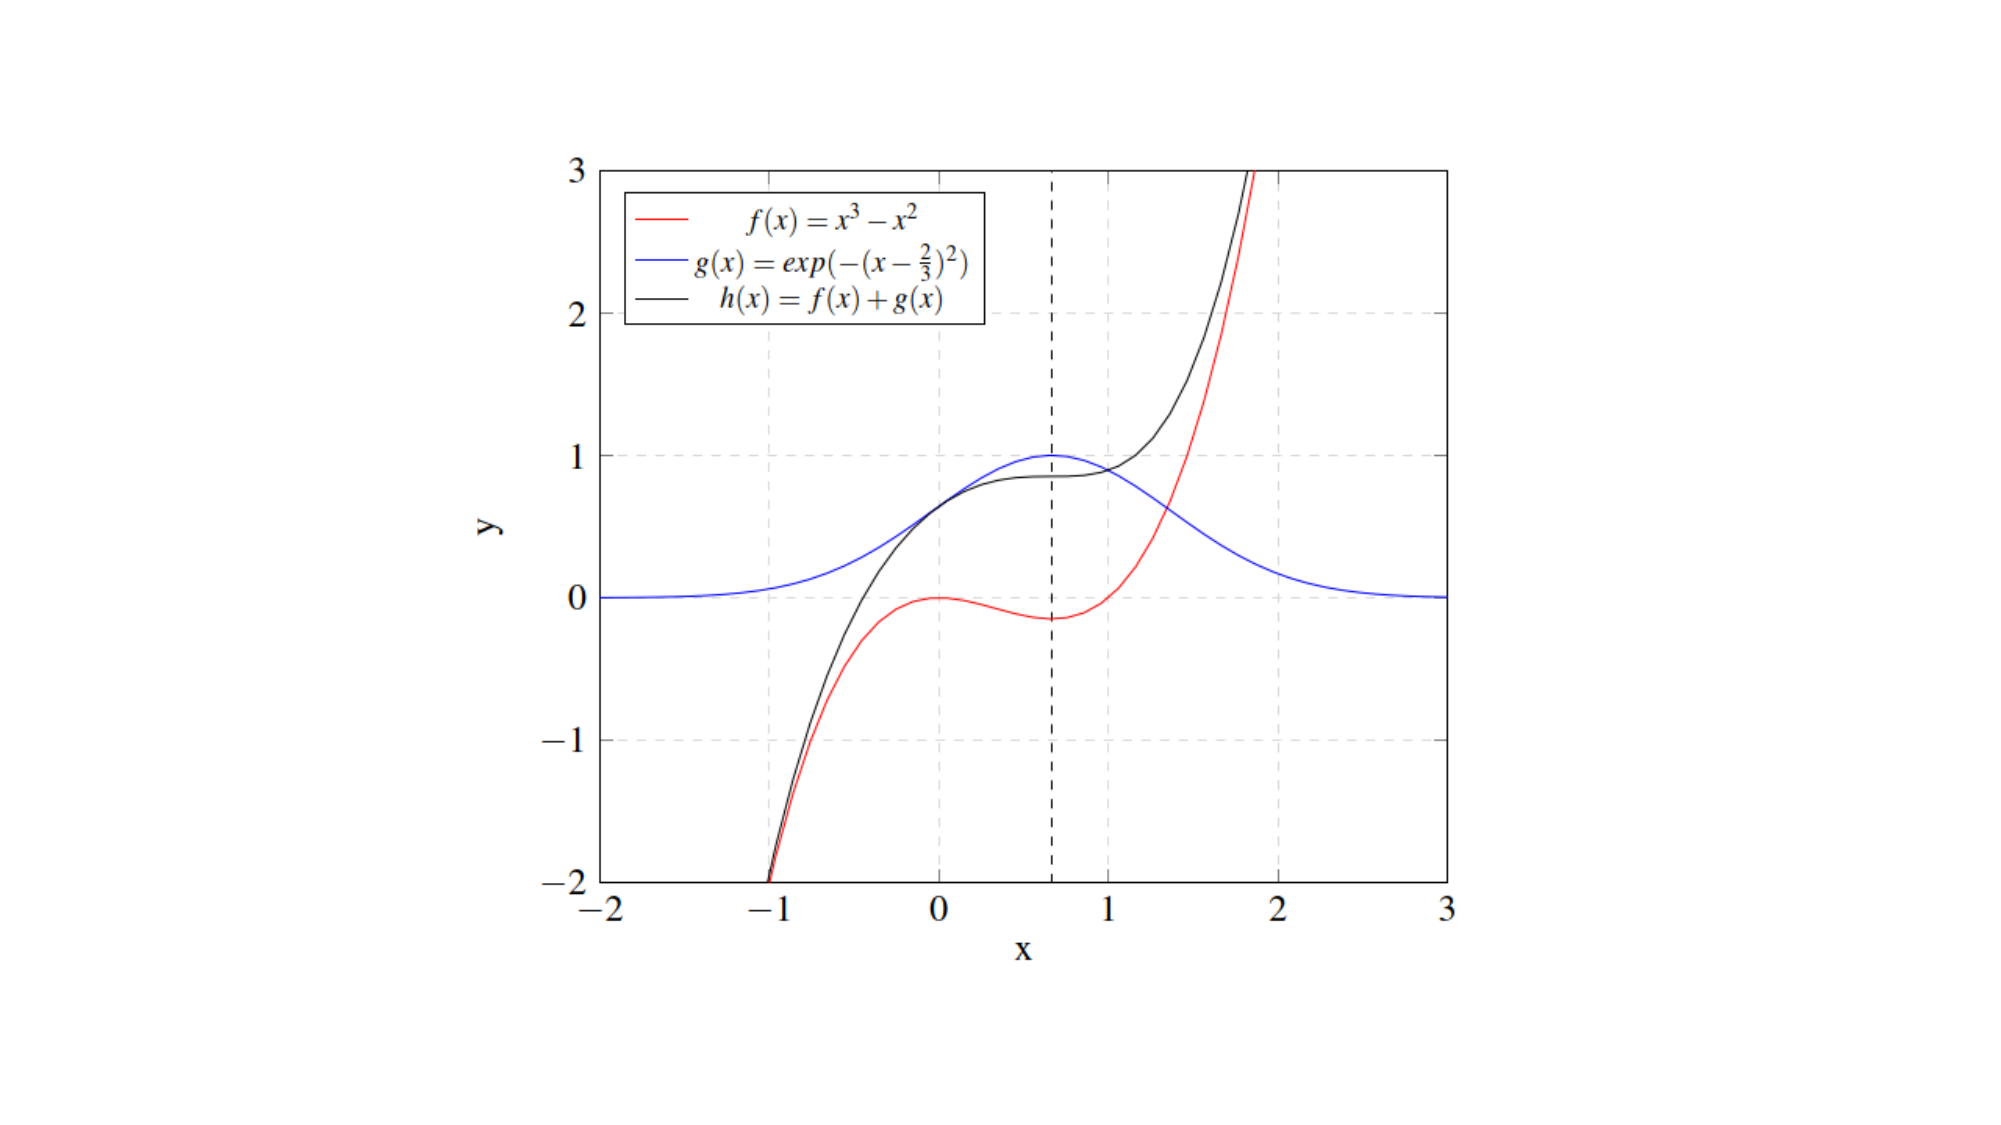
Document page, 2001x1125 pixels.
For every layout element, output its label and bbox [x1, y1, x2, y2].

picture [426, 114, 1525, 979]
